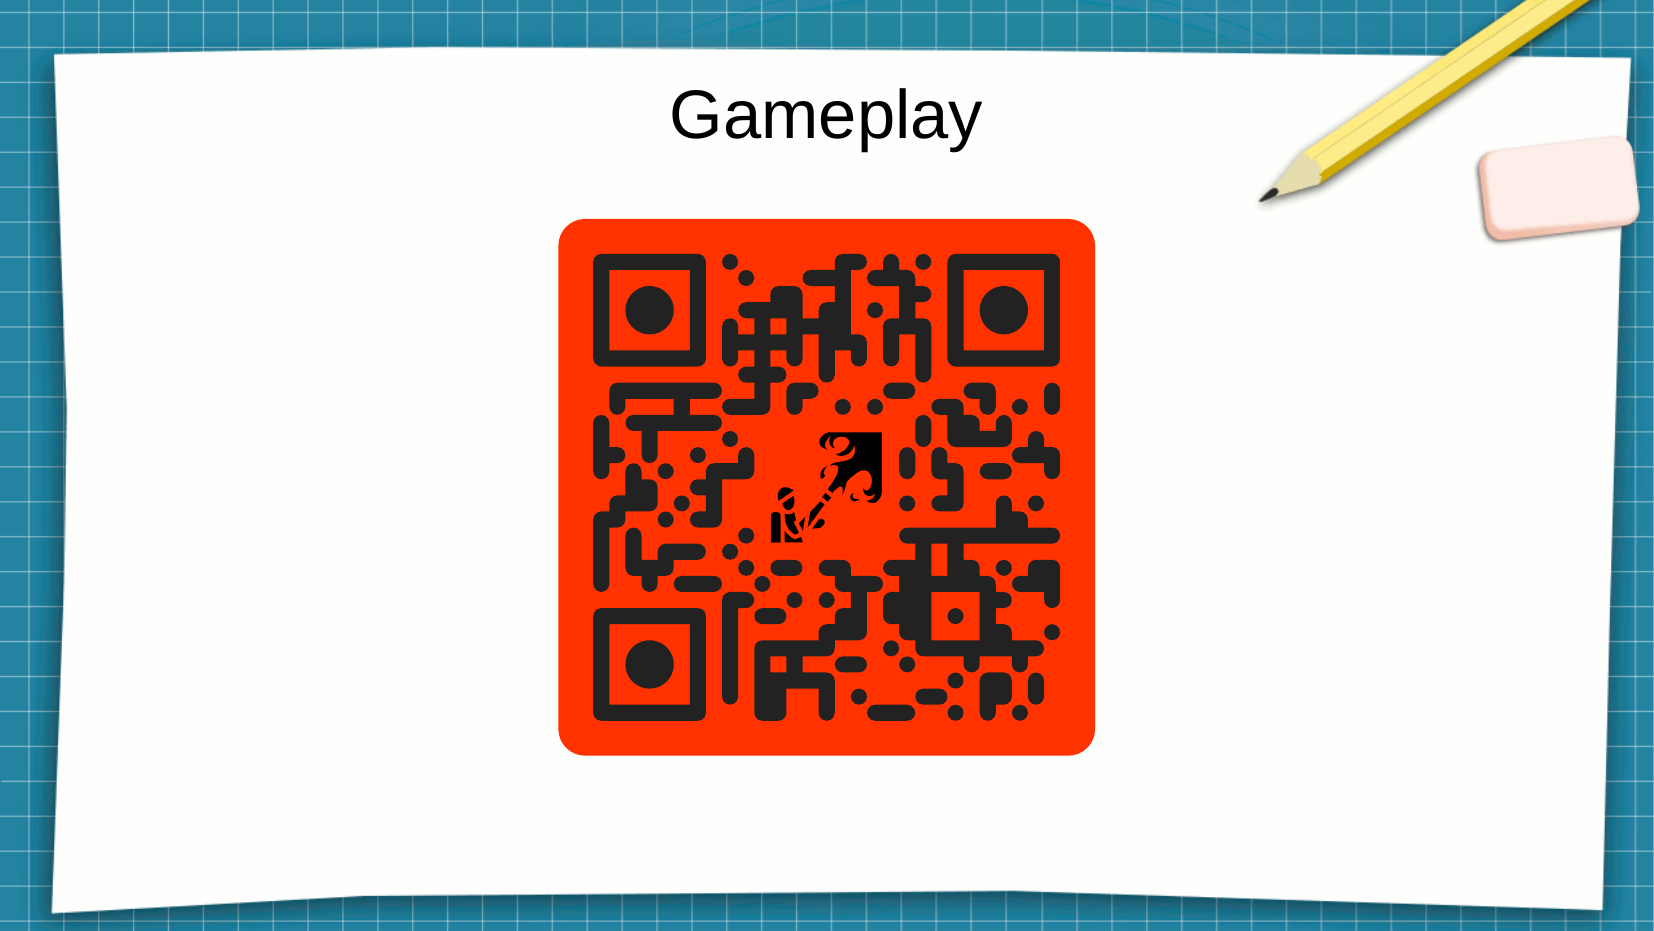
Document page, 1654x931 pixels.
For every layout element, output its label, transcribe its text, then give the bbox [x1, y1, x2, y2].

title Gameplay [82, 37, 1571, 193]
picture [0, 0, 1654, 931]
